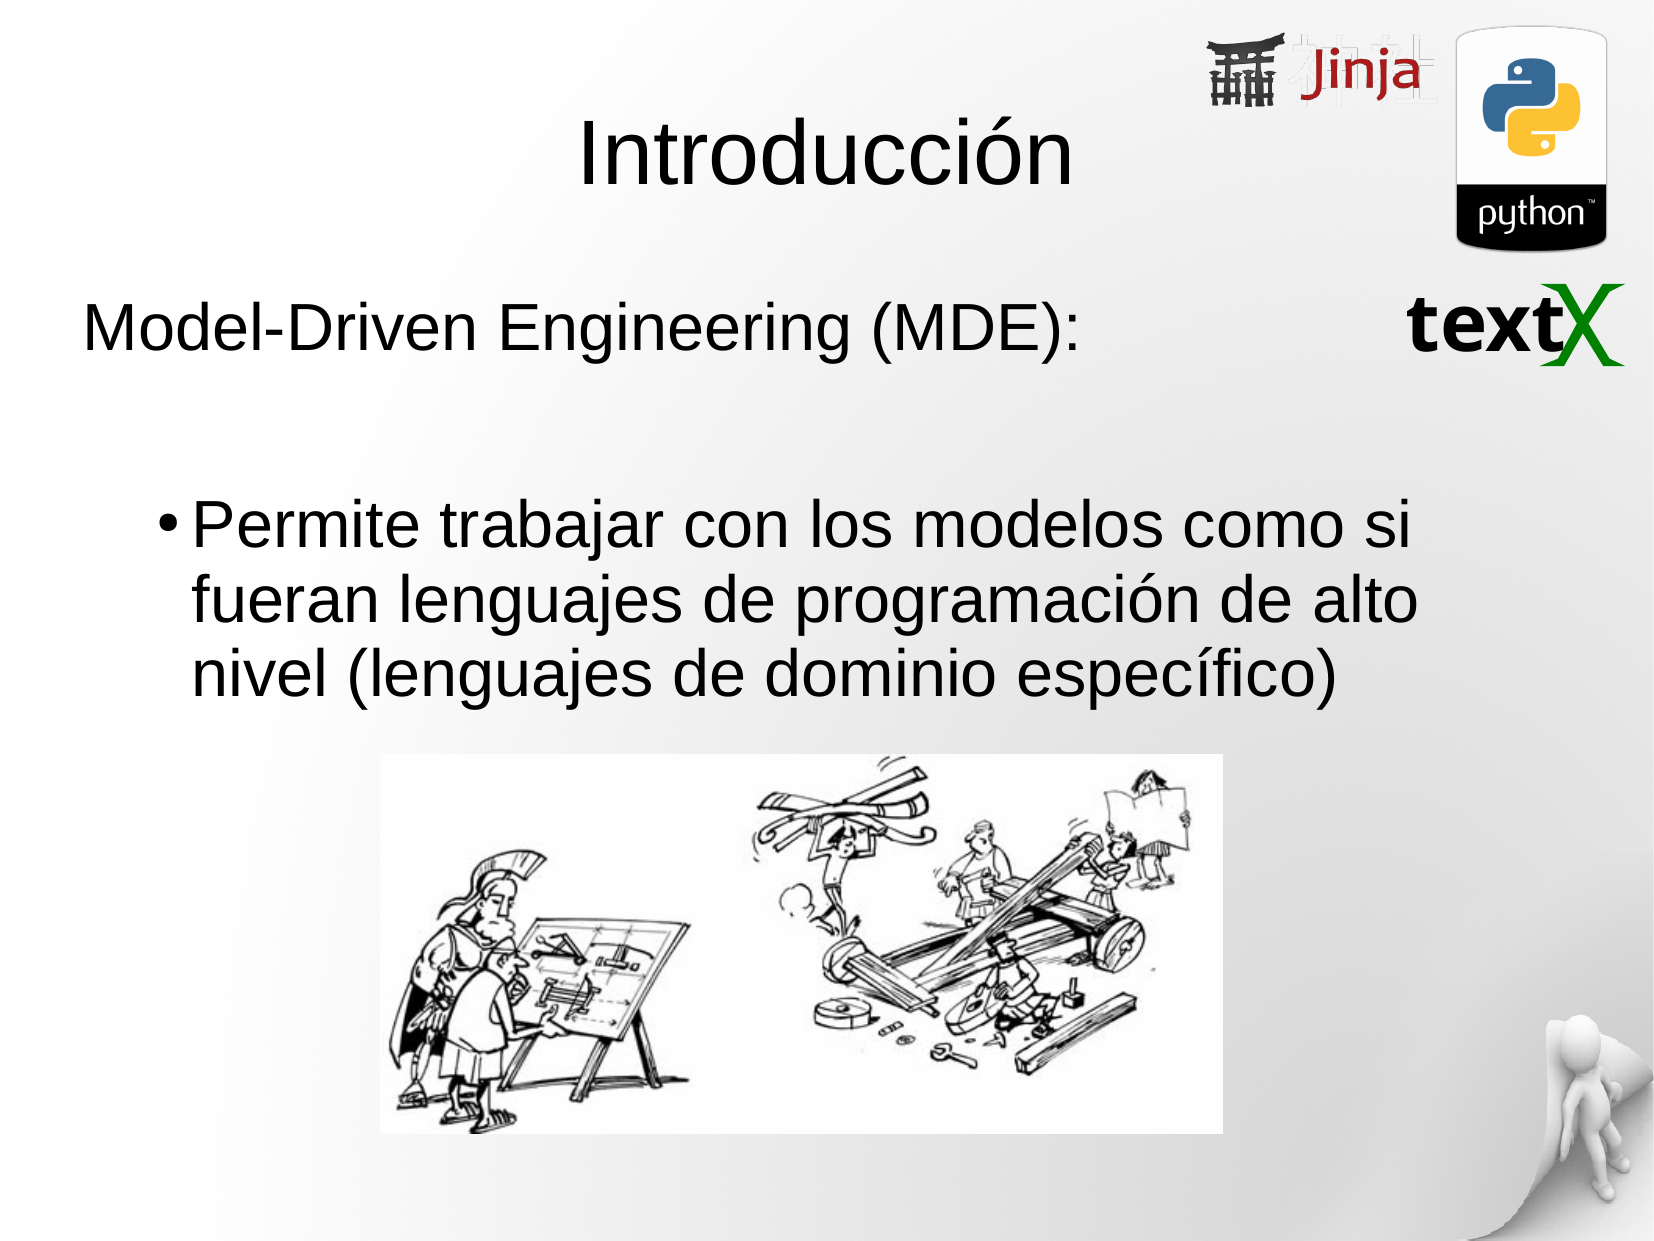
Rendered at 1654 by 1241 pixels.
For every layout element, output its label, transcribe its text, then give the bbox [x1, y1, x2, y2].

title Introducción [82, 49, 1571, 257]
picture [0, 0, 1654, 1241]
subtitle Model-Driven Engineering (MDE): Permite trabajar con los modelos como si fueran lenguajes de programación de alto nivel (lenguajes de dominio específico) [82, 290, 1571, 1010]
